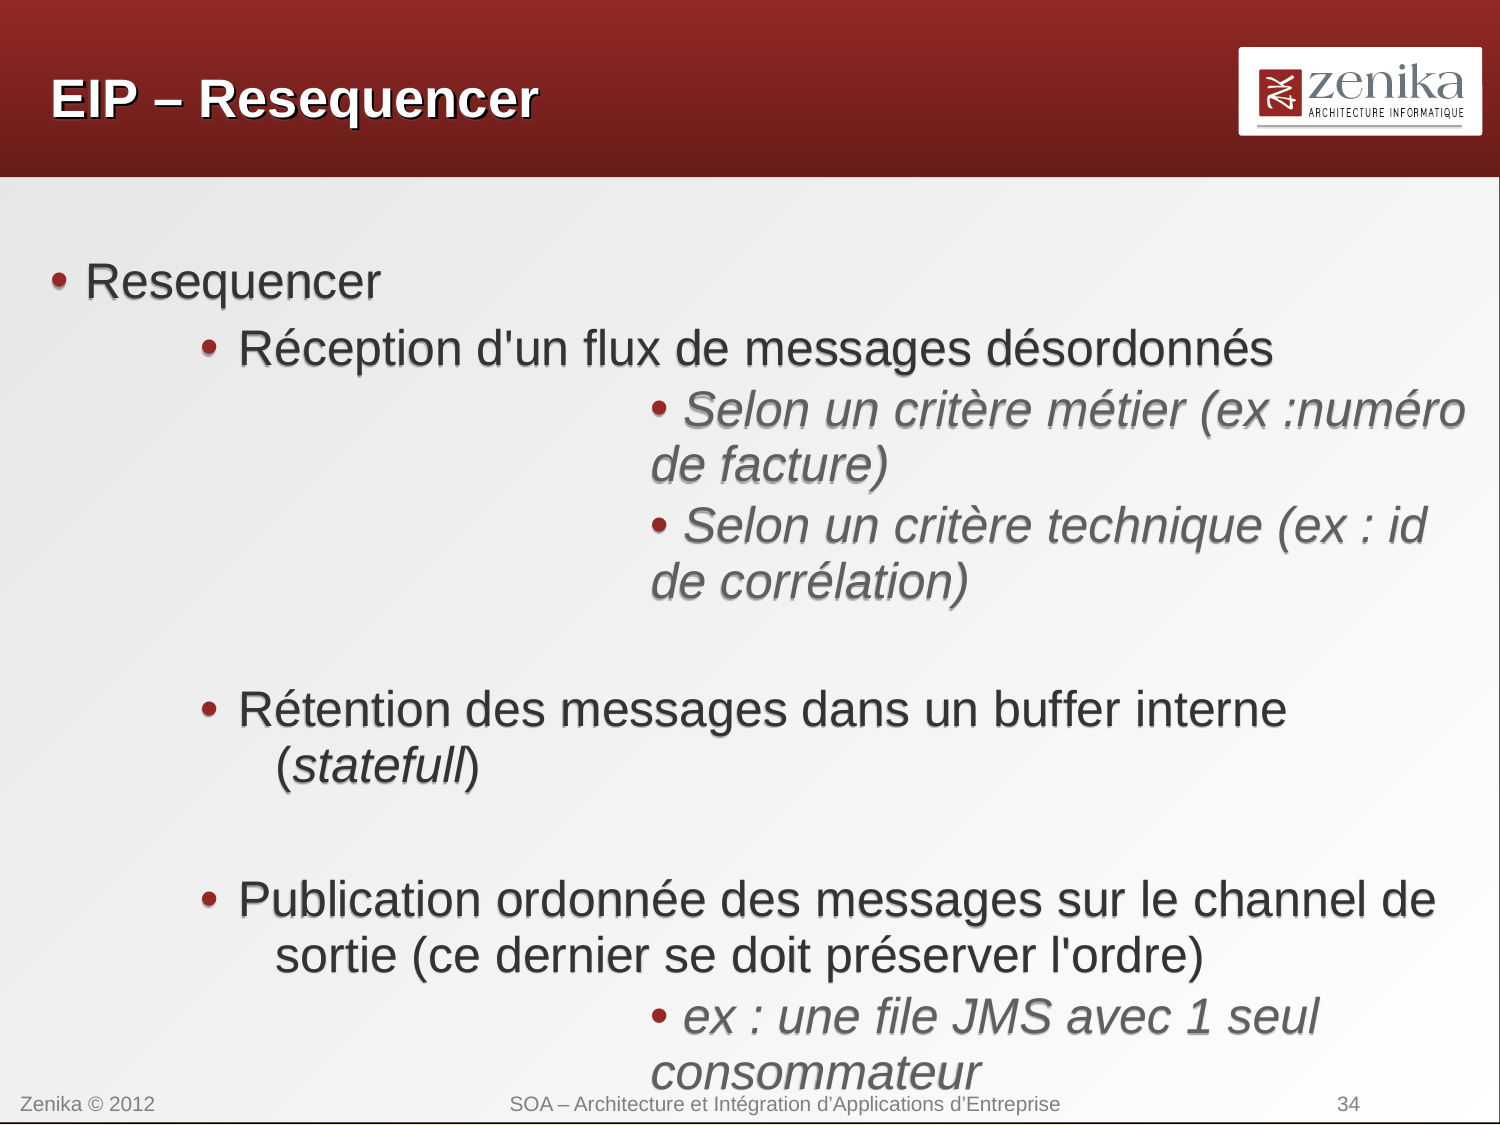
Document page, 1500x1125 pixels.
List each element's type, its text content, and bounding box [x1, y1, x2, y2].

title EIP – Resequencer [50, 22, 1206, 172]
subtitle Resequencer Réception d'un flux de messages désordonnés Selon un critère métier (ex :numéro de facture) Selon un critère technique (ex : id de corrélation) Rétention des messages dans un buffer interne (statefull) Publication ordonnée des messages sur le channel de sortie (ce dernier se doit préserver l'ordre) ex : une file JMS avec 1 seul consommateur Comme les autre Routeurs, le Resequencer ne modifie pas (en général) le contenu des messages [50, 249, 1477, 1068]
